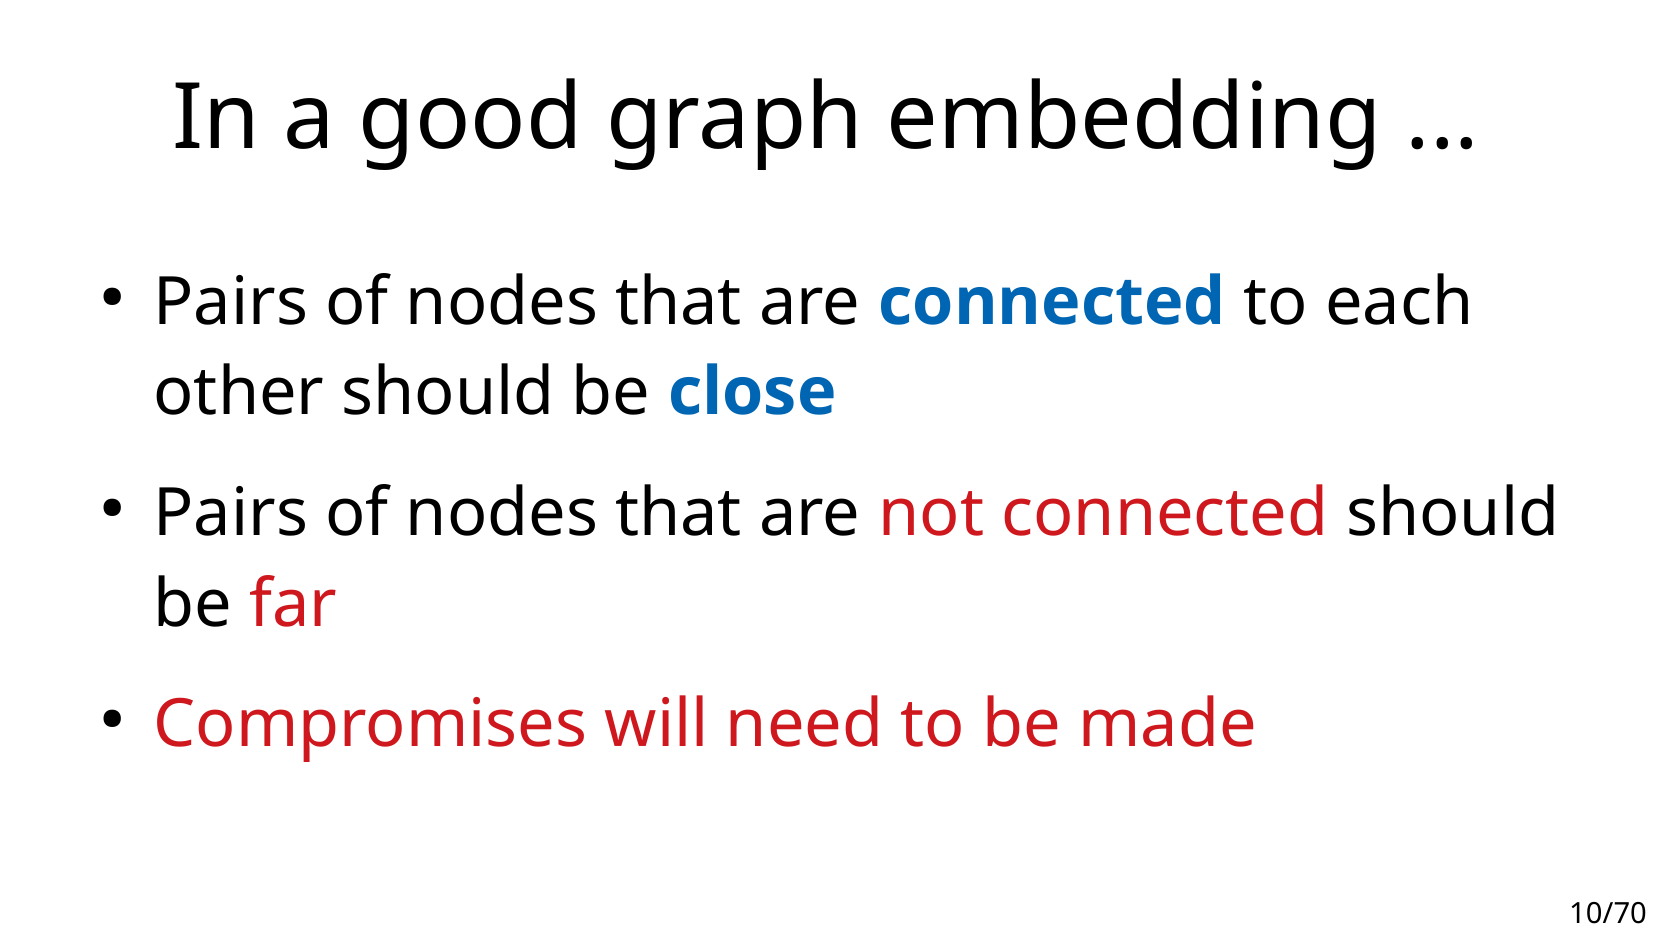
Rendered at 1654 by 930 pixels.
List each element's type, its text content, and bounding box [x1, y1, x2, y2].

title In a good graph embedding ... [82, 1, 1571, 225]
list Pairs of nodes that are connected to each other should be close Pairs of nodes that are not connected should be far Compromises will need to be made [82, 252, 1571, 793]
